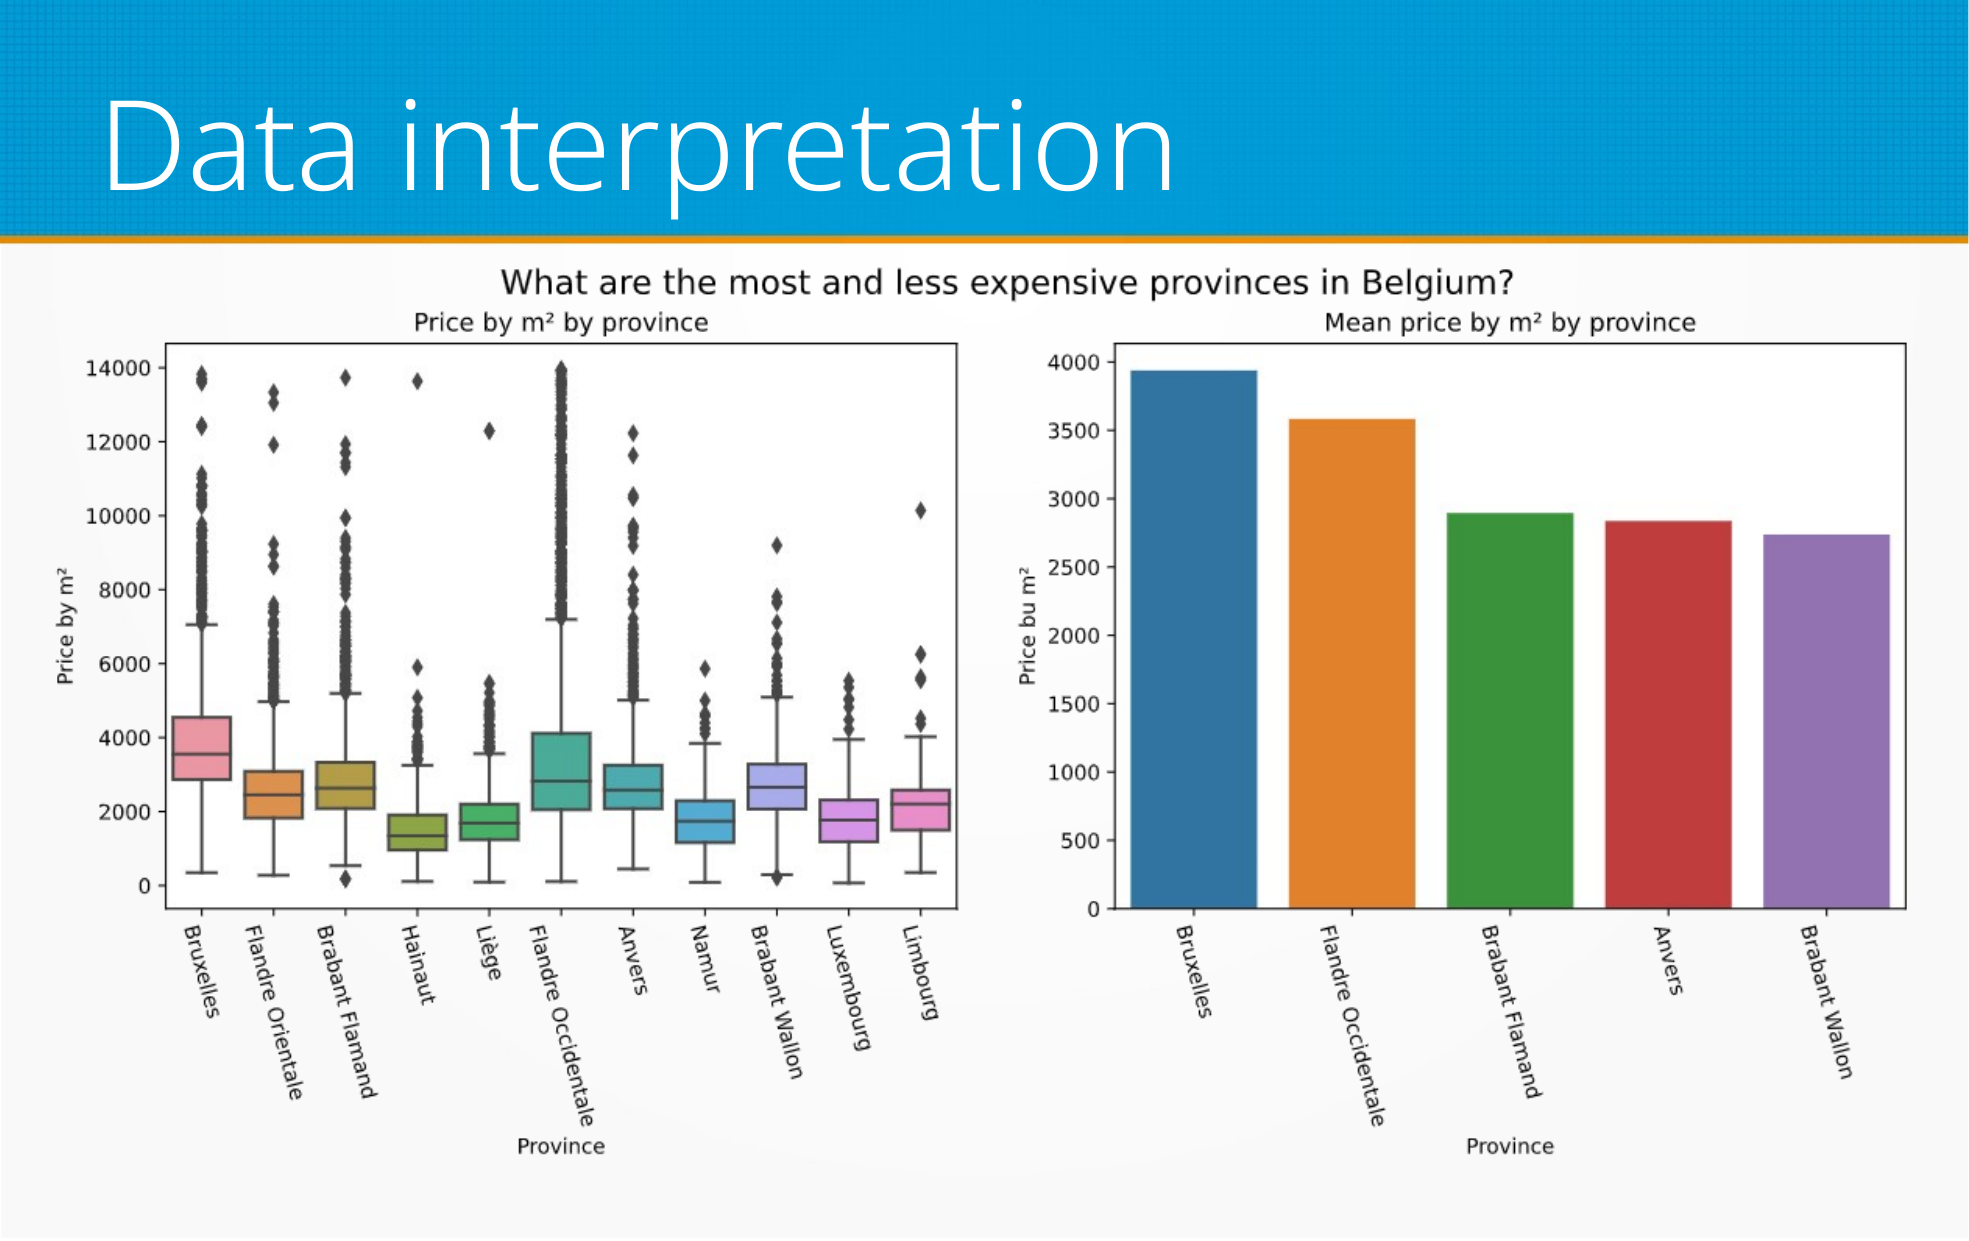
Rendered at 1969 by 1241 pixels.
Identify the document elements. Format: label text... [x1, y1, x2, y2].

picture [0, 233, 1969, 1241]
title Data interpretation [98, 19, 1870, 227]
